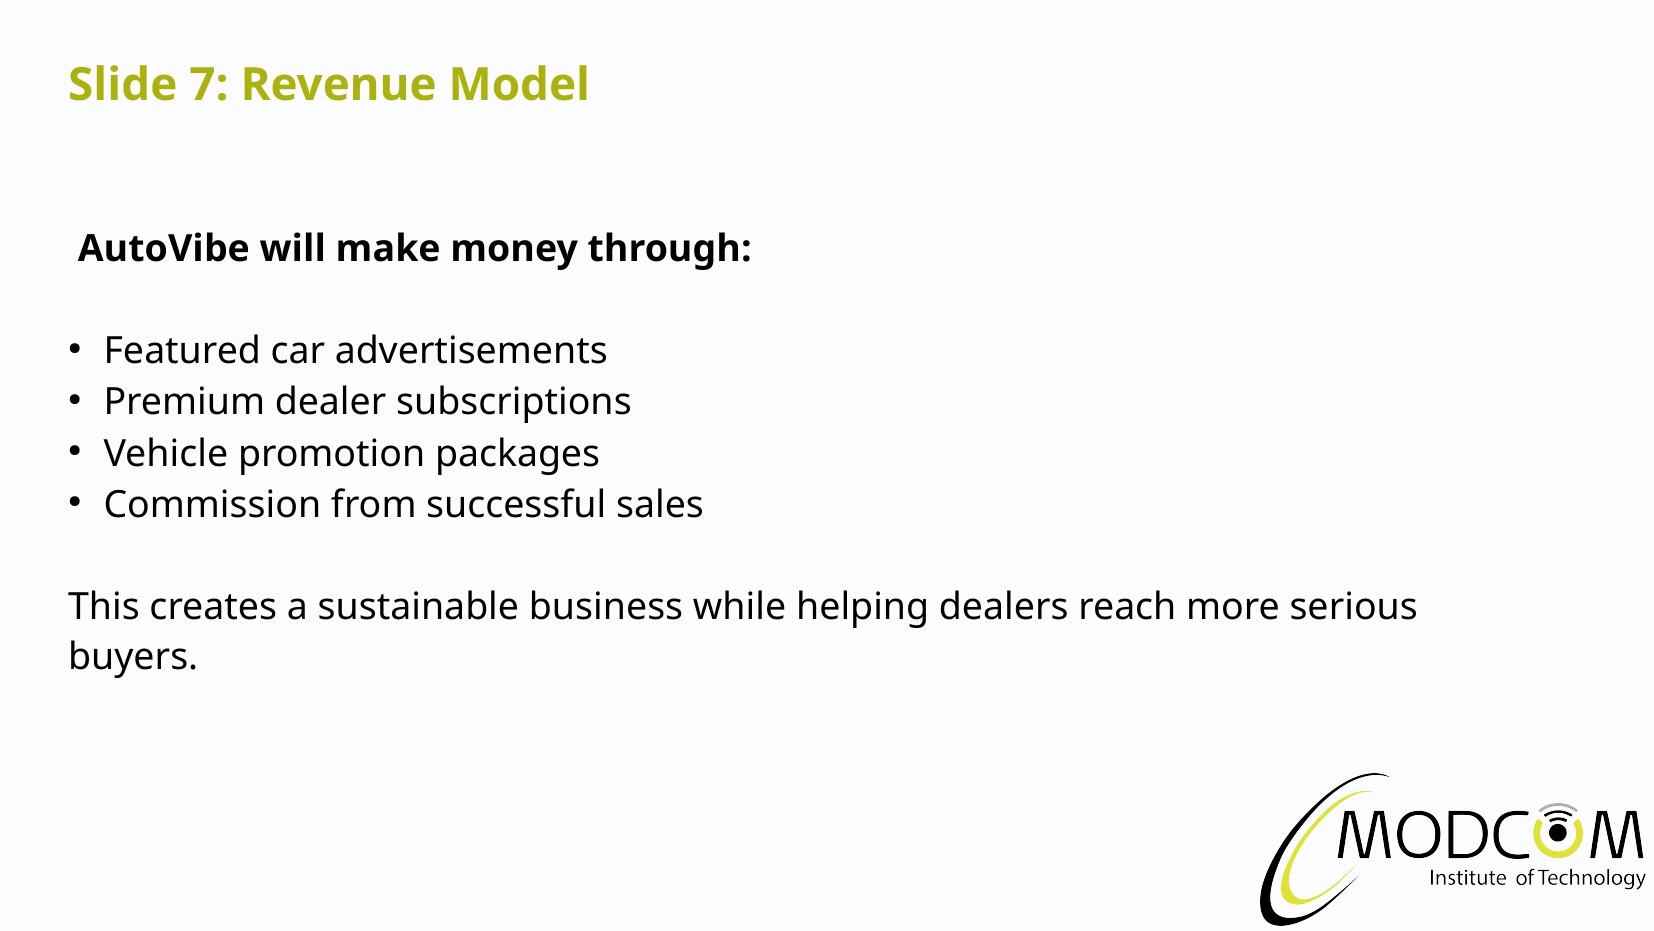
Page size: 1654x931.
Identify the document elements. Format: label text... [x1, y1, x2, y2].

text_box AutoVibe will make money through: Featured car advertisements Premium dealer subscriptions Vehicle promotion packages Commission from successful sales This creates a sustainable business while helping dealers reach more serious buyers. [53, 112, 1559, 911]
picture [1260, 773, 1646, 926]
text_box Slide 7: Revenue Model [53, 44, 877, 219]
